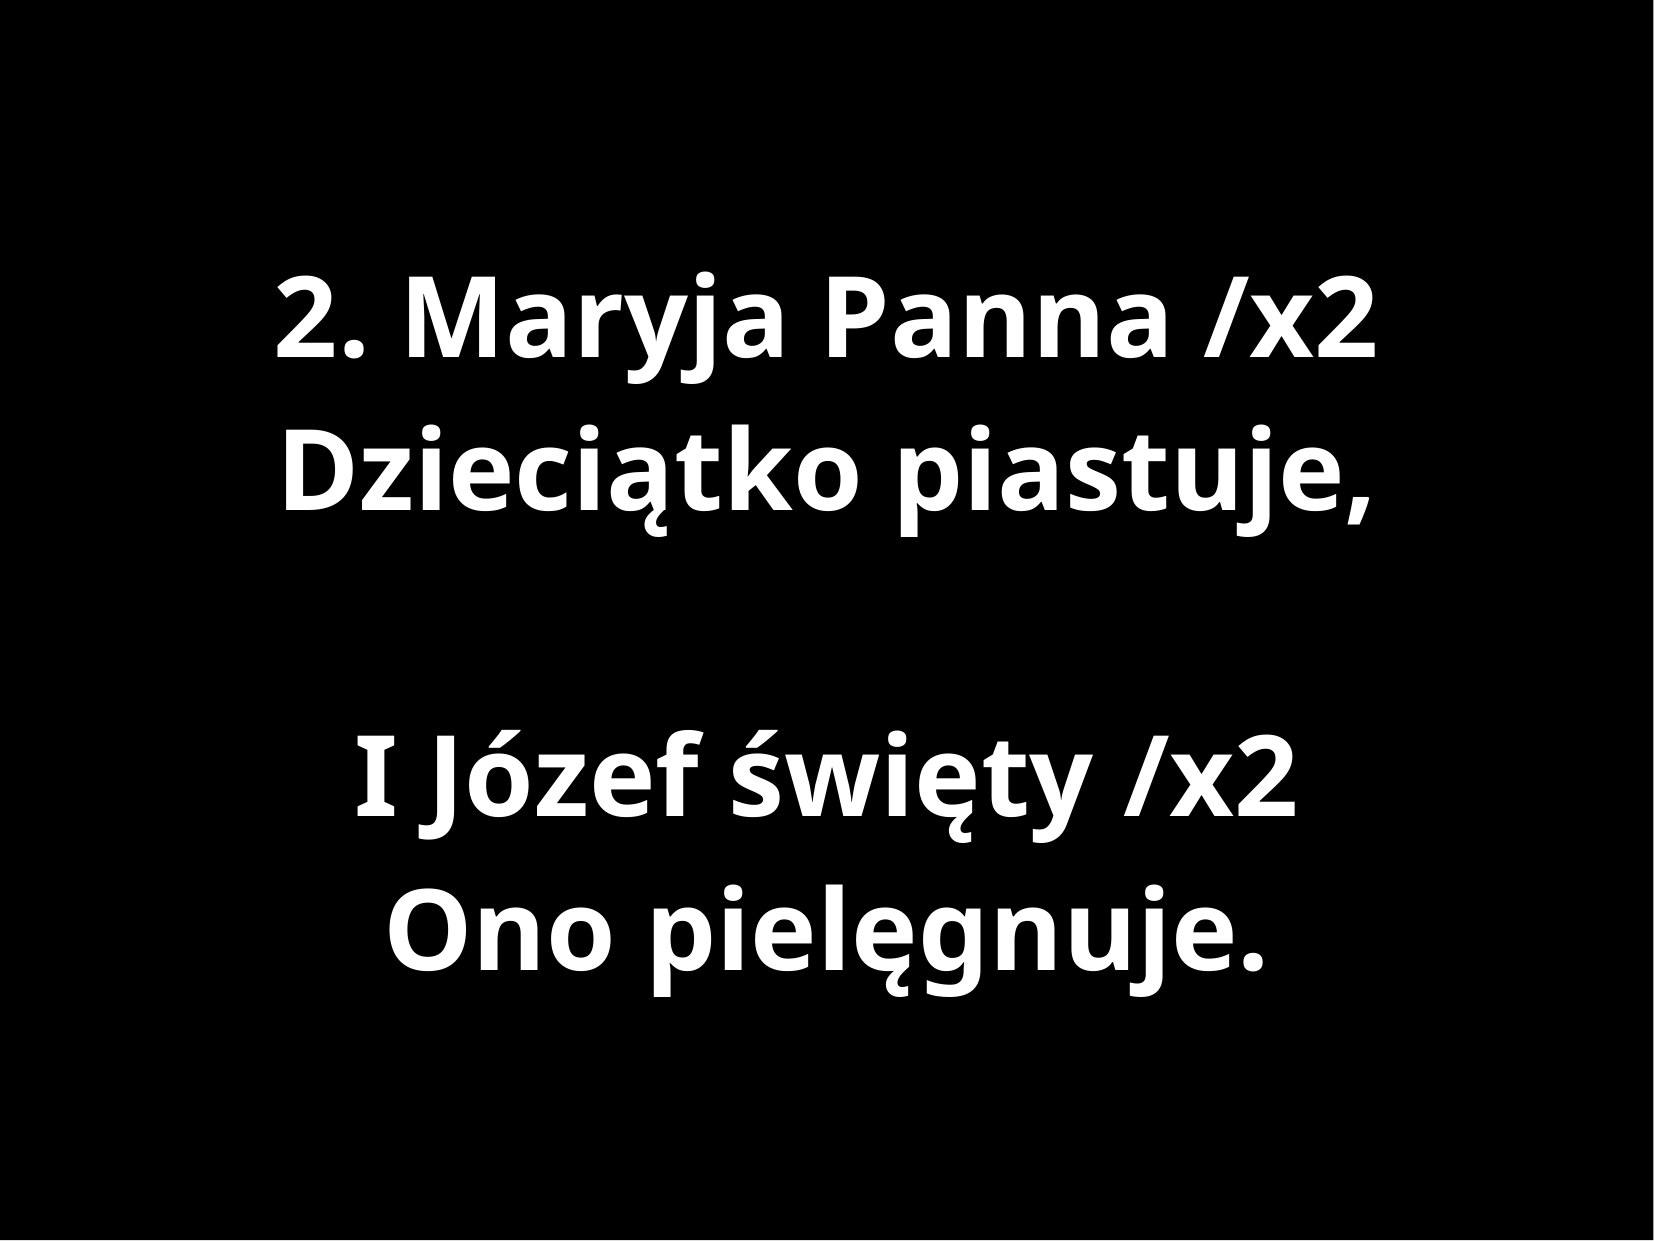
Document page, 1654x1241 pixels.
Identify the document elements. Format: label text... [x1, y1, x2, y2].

title 2. Maryja Panna /x2 Dzieciątko piastuje, I Józef święty /x2 Ono pielęgnuje. [0, 0, 1654, 1241]
